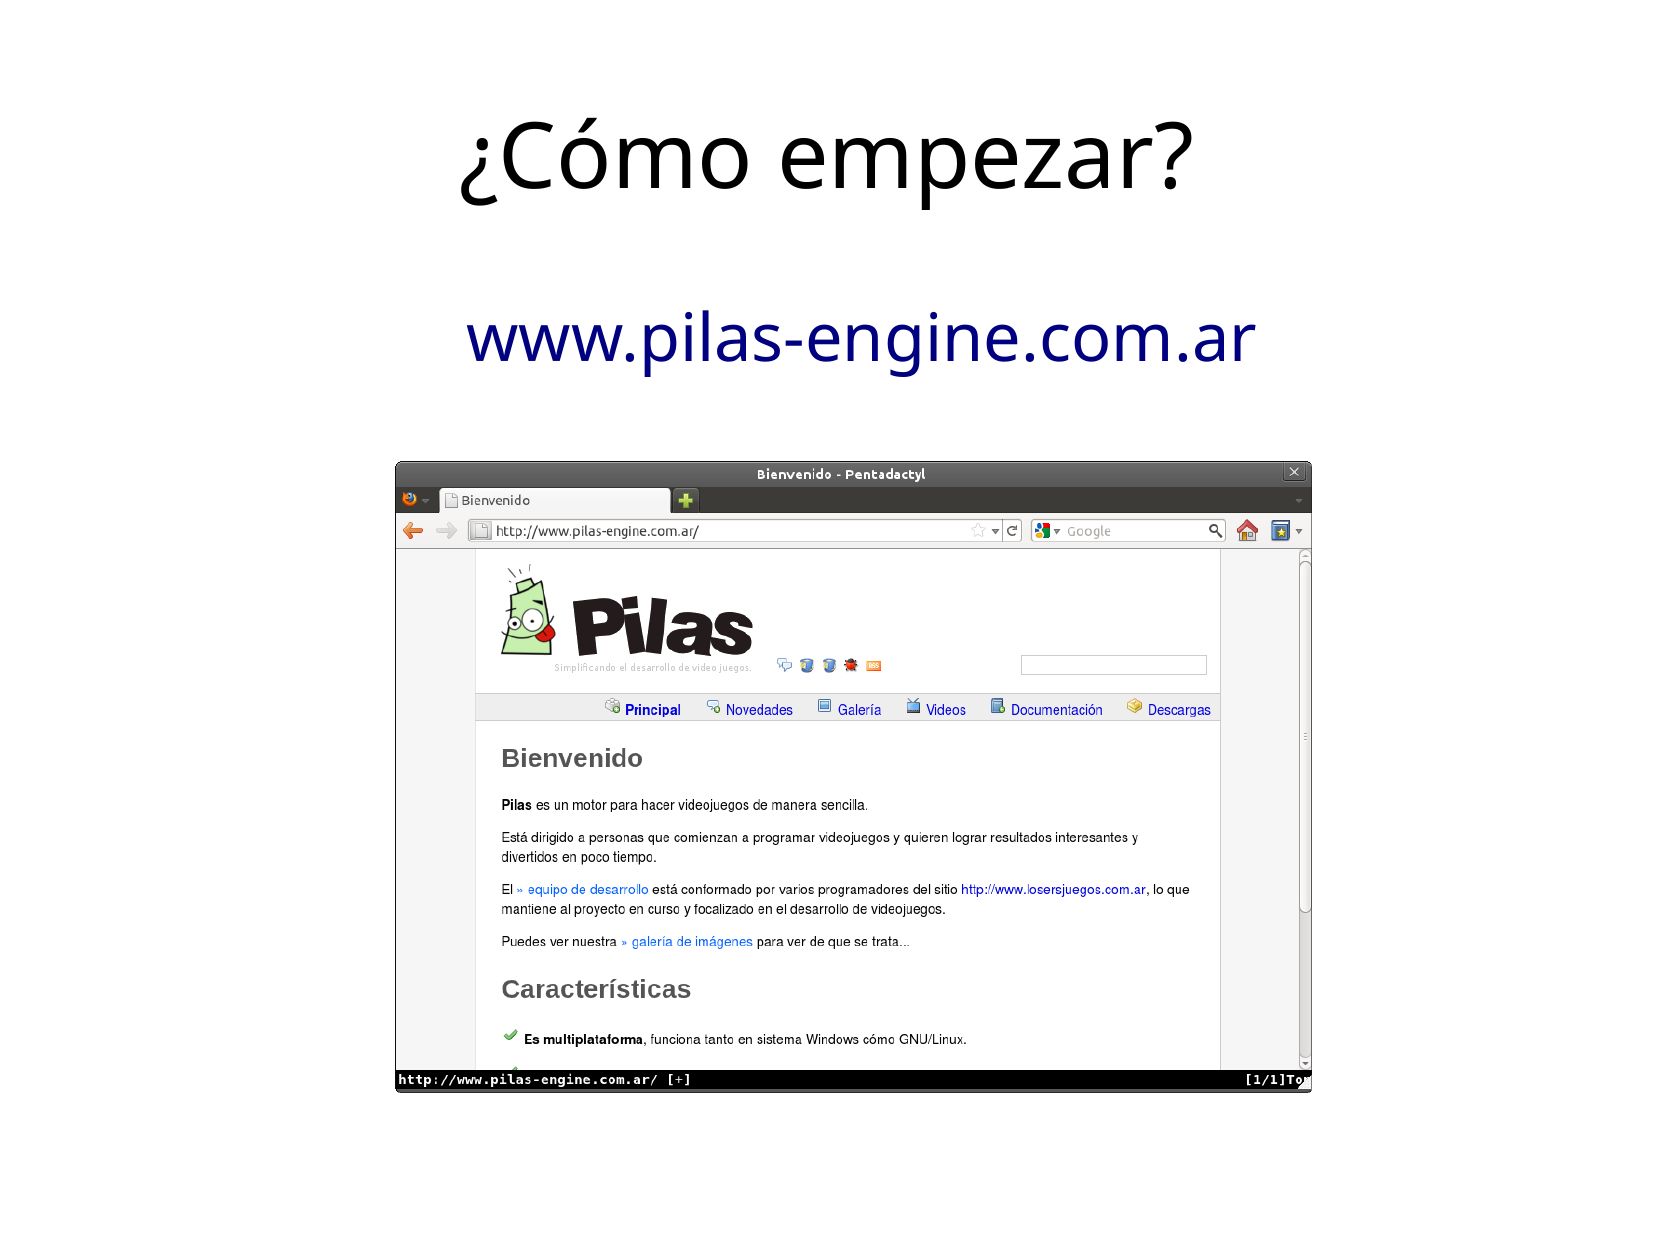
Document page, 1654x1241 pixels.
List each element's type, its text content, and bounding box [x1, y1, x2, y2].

title ¿Cómo empezar? [82, 49, 1571, 257]
list www.pilas-engine.com.ar [82, 290, 1571, 1109]
